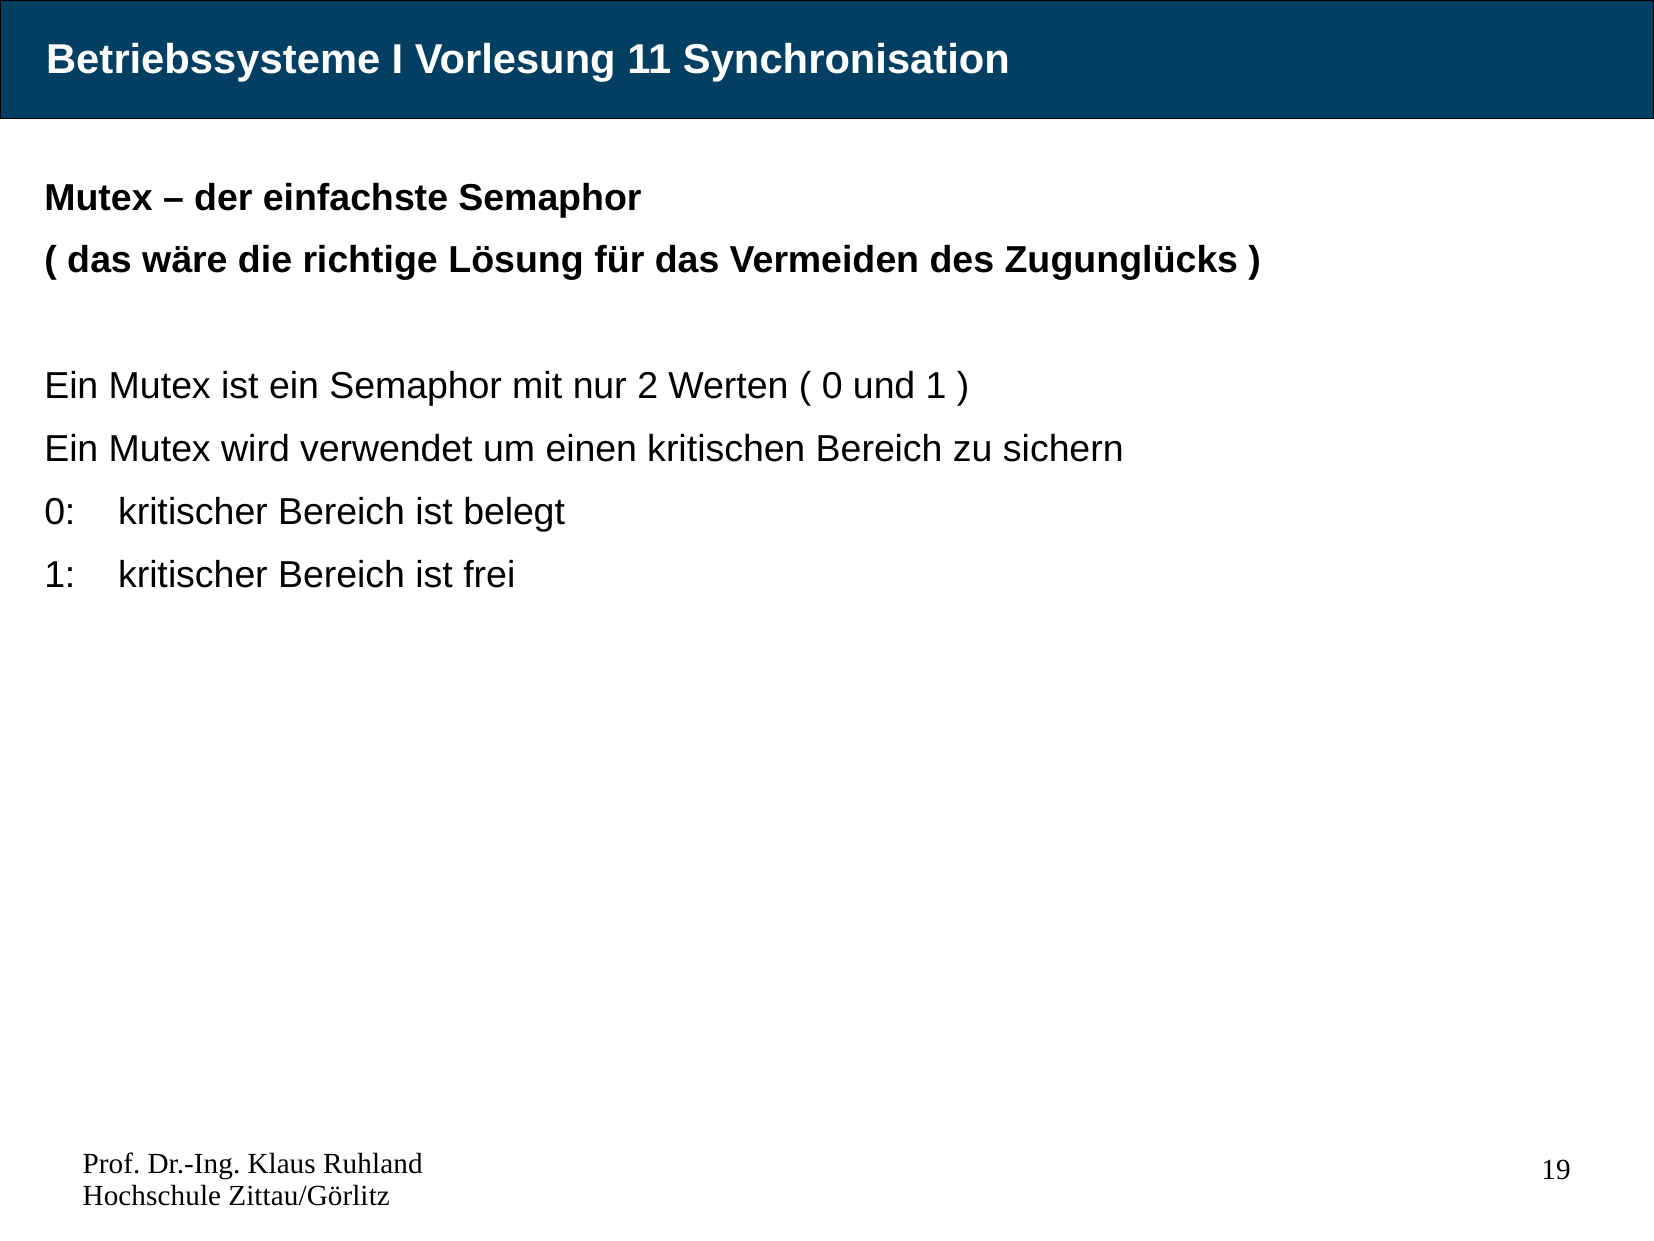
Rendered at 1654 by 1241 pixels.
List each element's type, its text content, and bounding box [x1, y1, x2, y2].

text_box Mutex – der einfachste Semaphor ( das wäre die richtige Lösung für das Vermeiden des Zugunglücks ) Ein Mutex ist ein Semaphor mit nur 2 Werten ( 0 und 1 ) Ein Mutex wird verwendet um einen kritischen Bereich zu sichern 0: kritischer Bereich ist belegt 1: kritischer Bereich ist frei [29, 147, 1565, 1224]
